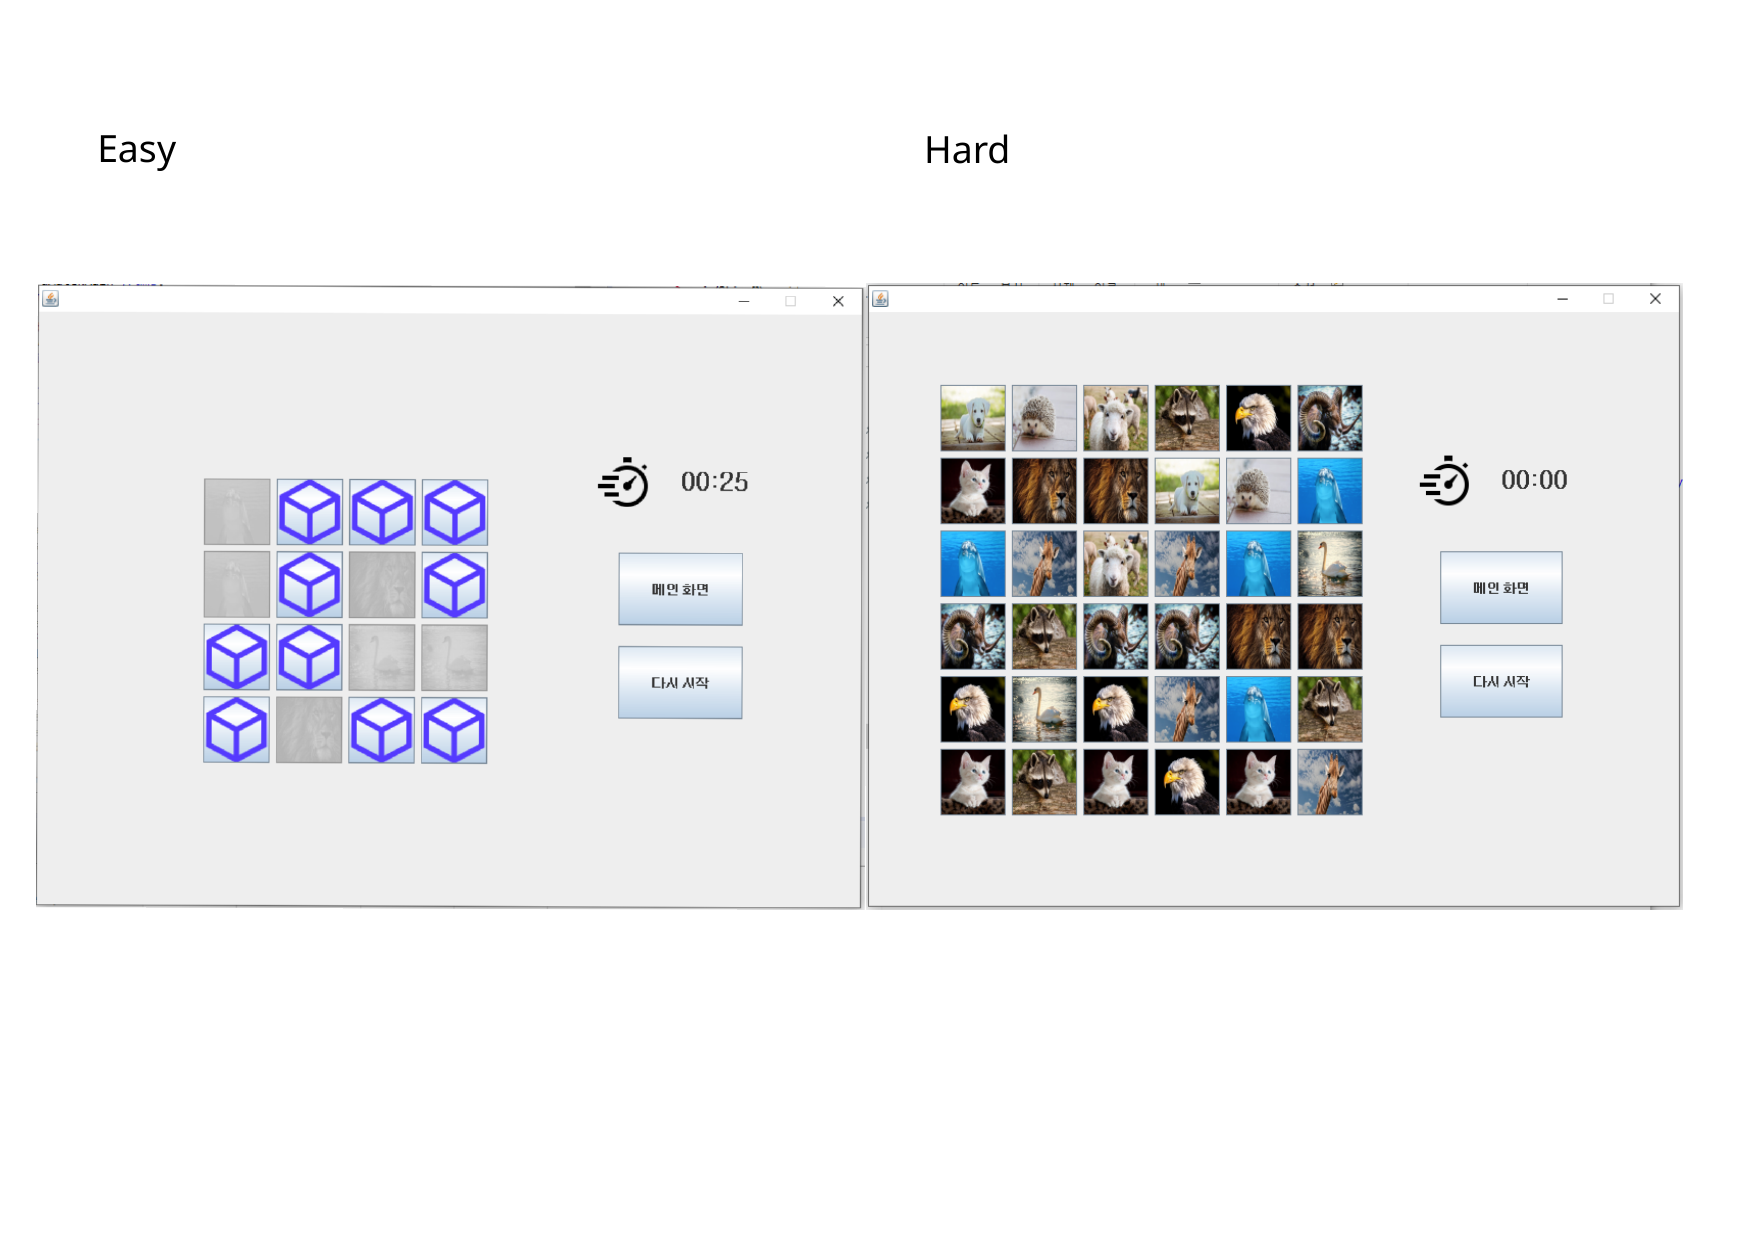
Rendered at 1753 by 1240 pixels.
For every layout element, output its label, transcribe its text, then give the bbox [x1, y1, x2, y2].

text_box Easy [82, 118, 744, 177]
picture [35, 283, 1683, 910]
text_box Hard [909, 119, 1571, 178]
